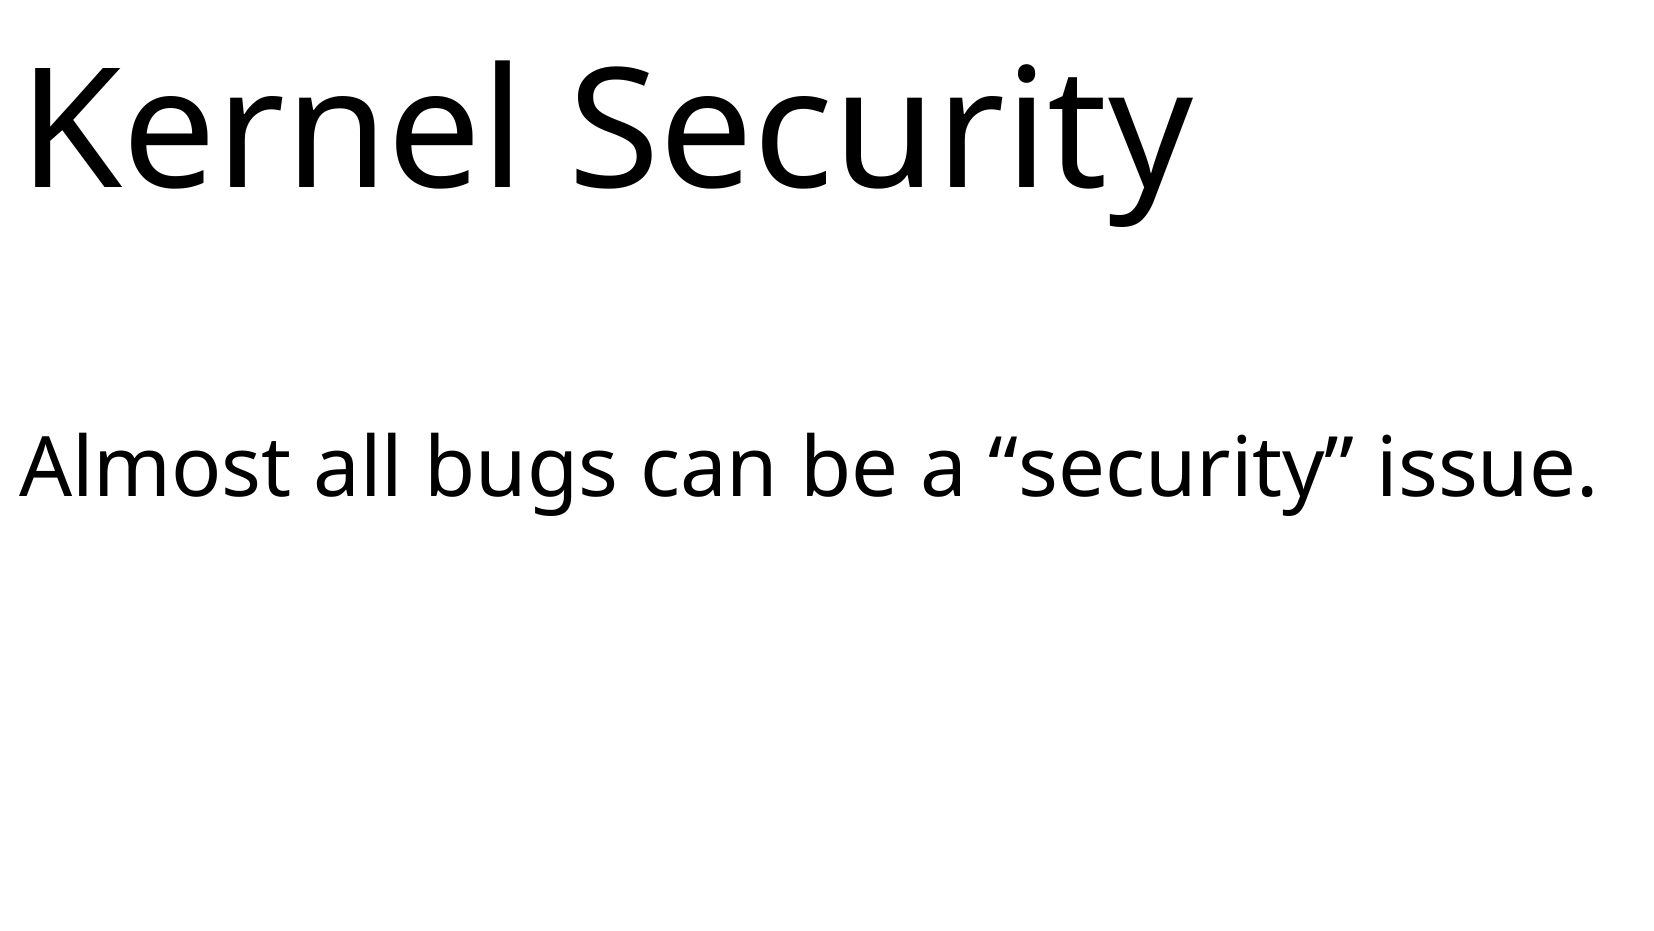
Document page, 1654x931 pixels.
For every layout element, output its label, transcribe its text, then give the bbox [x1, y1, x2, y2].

text_box Kernel Security Almost all bugs can be a “security” issue. [4, 2, 1654, 688]
